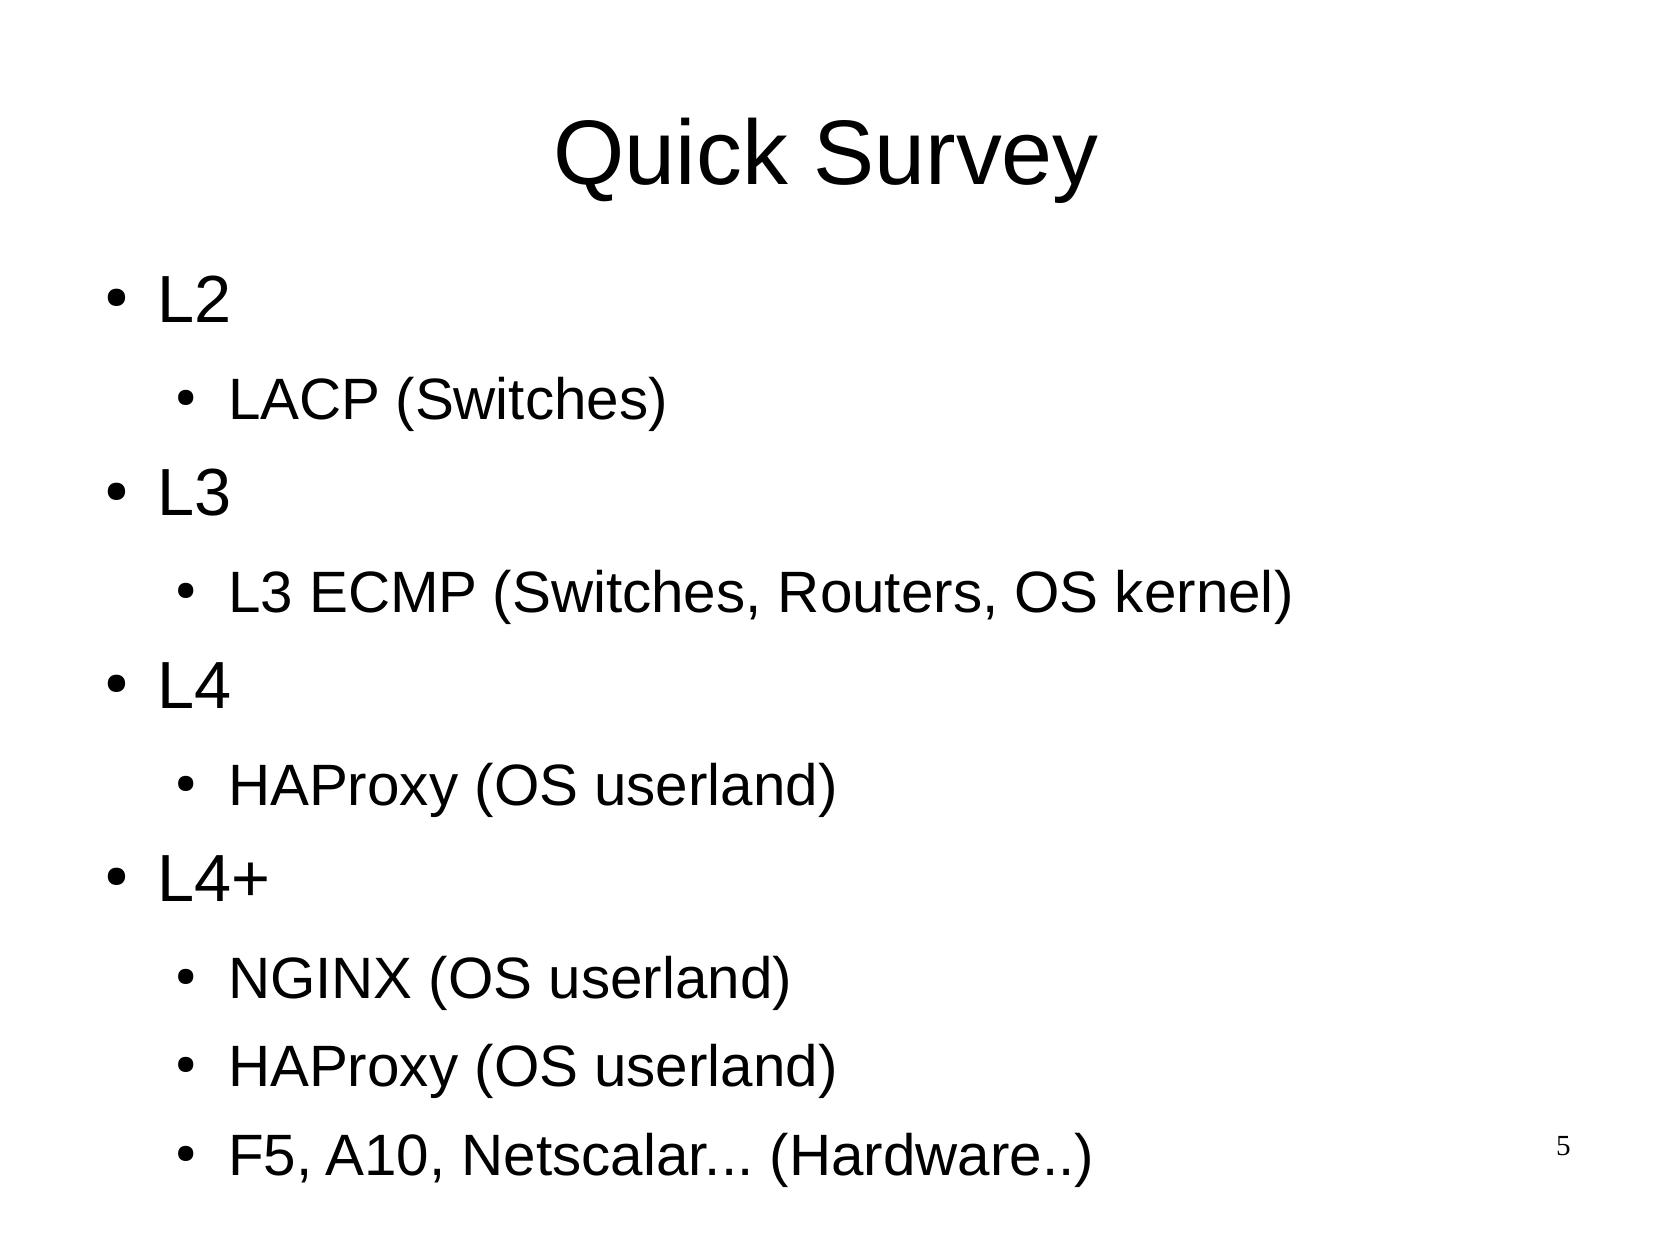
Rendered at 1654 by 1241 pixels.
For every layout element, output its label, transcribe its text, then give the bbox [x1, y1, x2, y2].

title Quick Survey [82, 49, 1571, 257]
list L2 LACP (Switches) L3 L3 ECMP (Switches, Routers, OS kernel) L4 HAProxy (OS userland) L4+ NGINX (OS userland) HAProxy (OS userland) F5, A10, Netscalar... (Hardware..) [86, 262, 1576, 1188]
